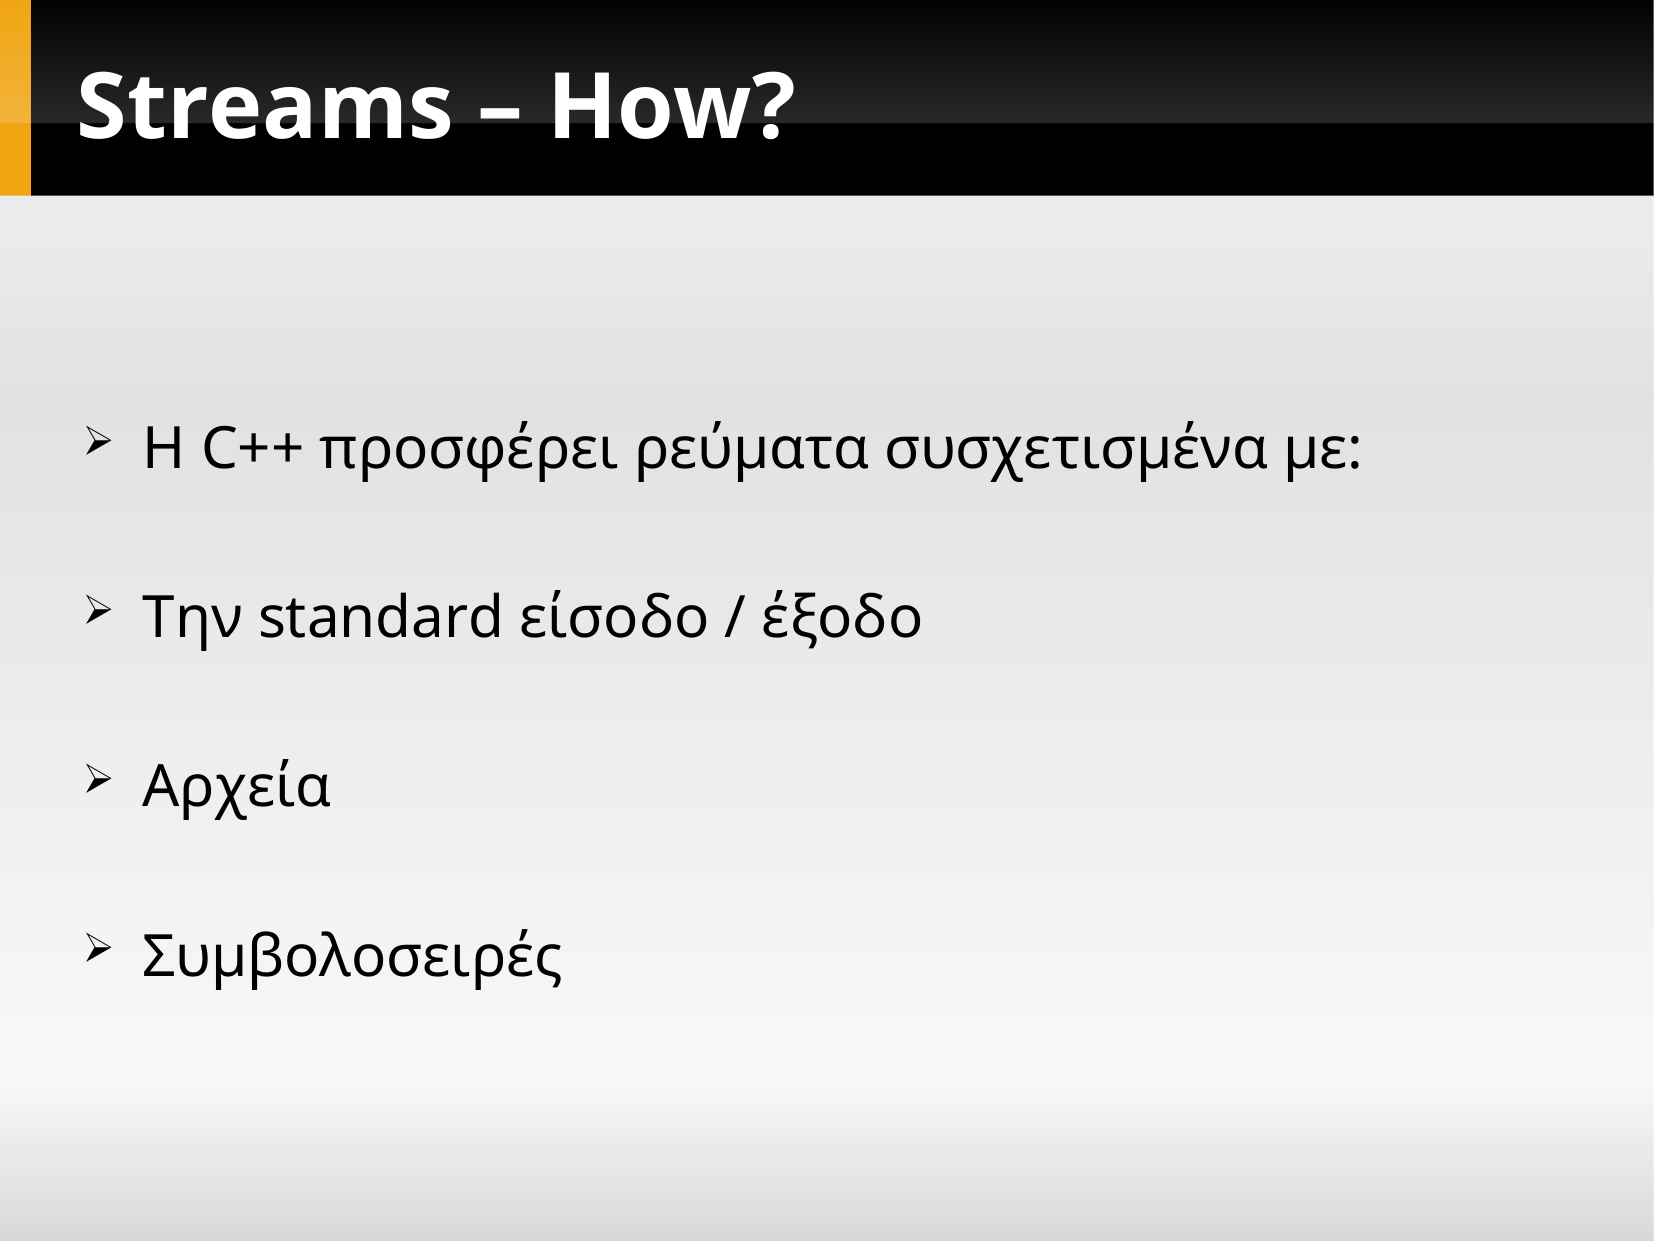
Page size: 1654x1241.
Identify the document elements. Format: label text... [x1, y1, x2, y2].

title Streams – How? [76, 0, 1565, 208]
picture [0, 0, 1654, 1241]
subtitle Η C++ προσφέρει ρεύματα συσχετισμένα με: Την standard είσοδο / έξοδο Αρχεία Συμβολοσειρές [82, 297, 1571, 1102]
